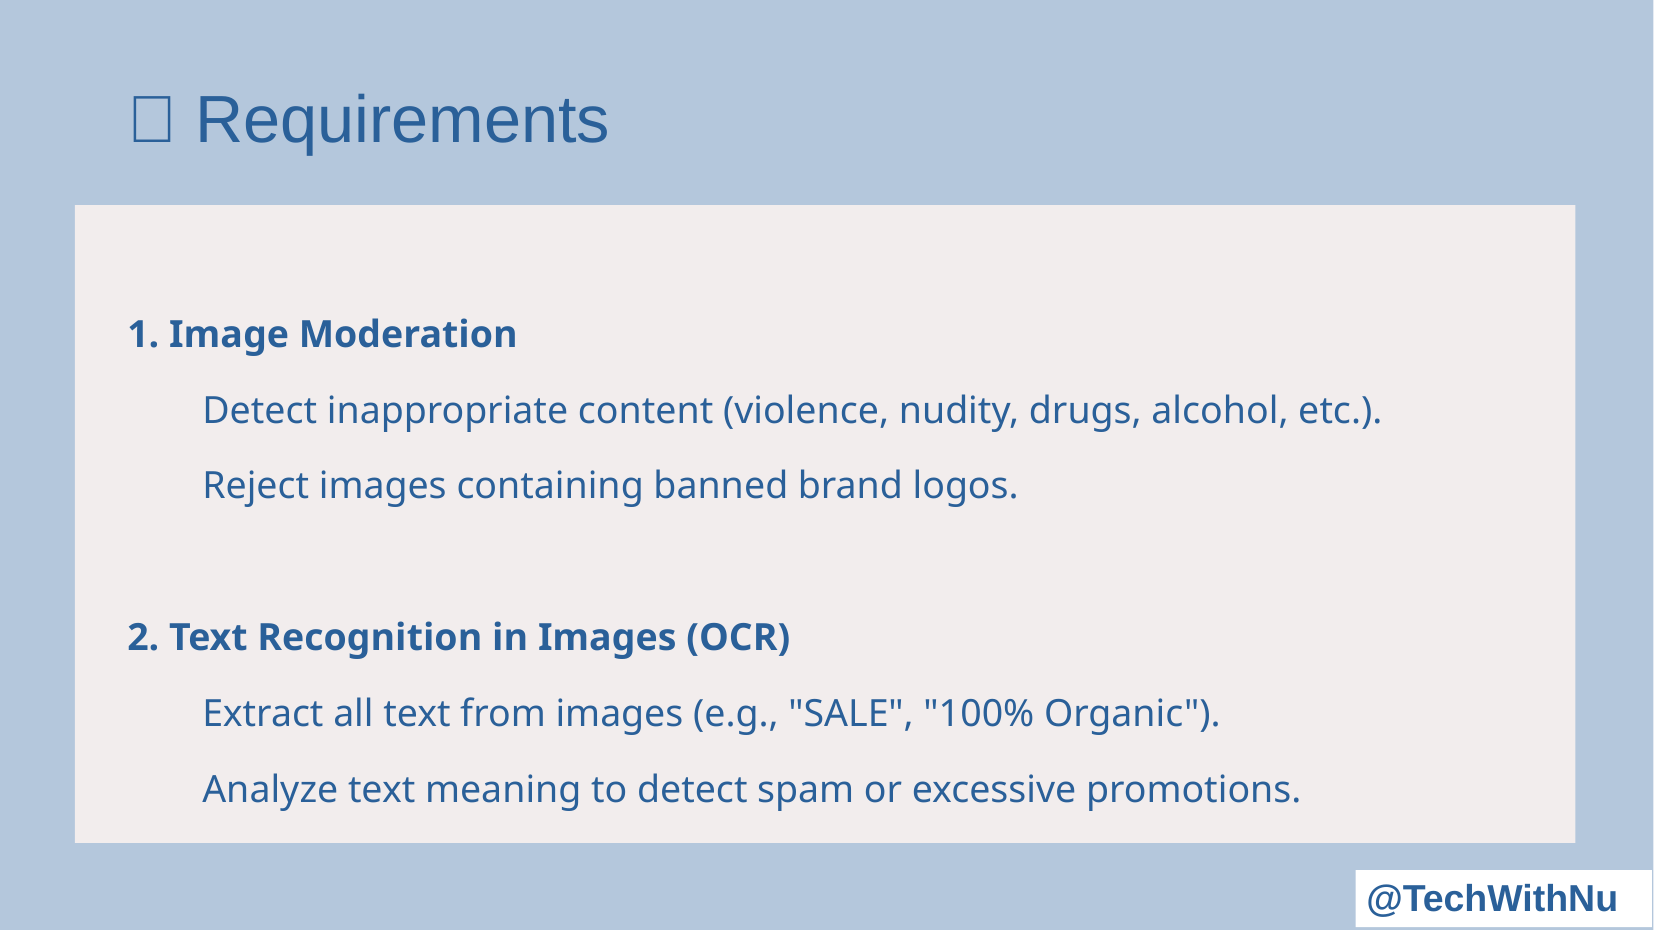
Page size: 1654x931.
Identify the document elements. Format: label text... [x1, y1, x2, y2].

text_box 1. Image Moderation Detect inappropriate content (violence, nudity, drugs, alcohol, etc.). Reject images containing banned brand logos. 2. Text Recognition in Images (OCR) Extract all text from images (e.g., "SALE", "100% Organic"). Analyze text meaning to detect spam or excessive promotions. [112, 300, 1576, 910]
text_box @TechWithNu [1351, 870, 1652, 931]
text_box 🎯 Requirements [112, 75, 901, 210]
text_box [74, 205, 1576, 843]
